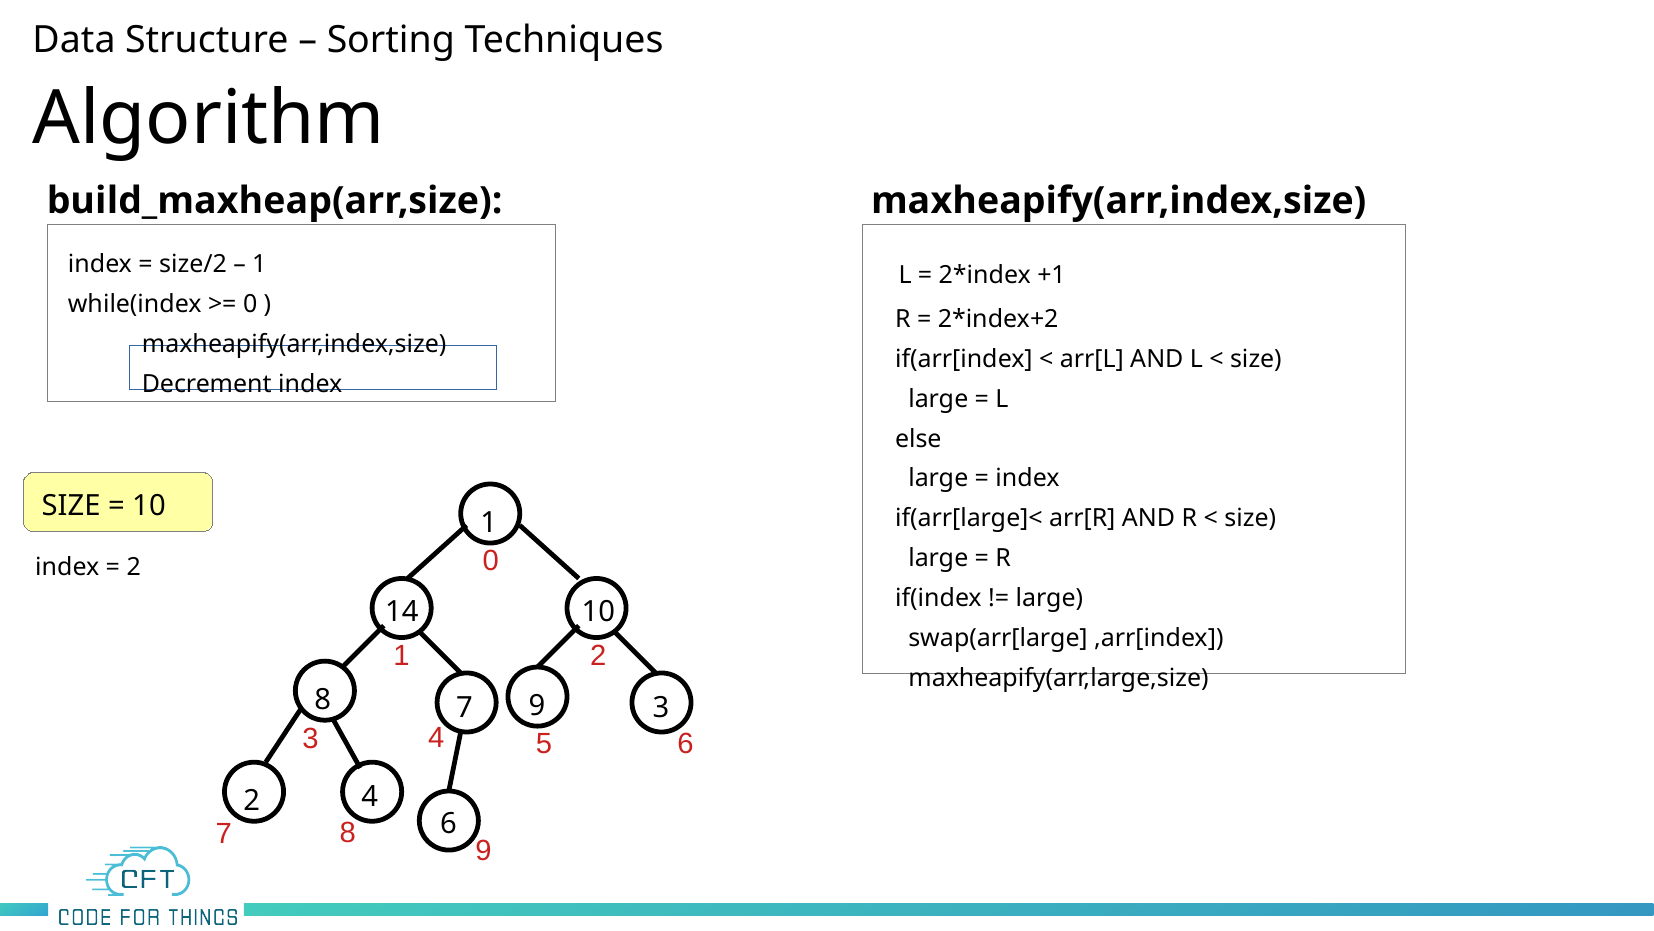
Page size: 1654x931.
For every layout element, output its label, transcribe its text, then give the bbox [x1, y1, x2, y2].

text_box [582, 578, 611, 582]
text_box [295, 676, 299, 705]
text_box [23, 472, 213, 532]
text_box [646, 728, 662, 733]
text_box [645, 672, 678, 678]
text_box [515, 667, 560, 677]
text_box 4 [413, 713, 460, 762]
text_box 7 [200, 809, 247, 857]
text_box [371, 818, 386, 822]
text_box [342, 778, 346, 806]
text_box [474, 805, 479, 837]
text_box [433, 791, 464, 795]
text_box 10 [566, 582, 634, 632]
text_box 14 [370, 582, 438, 632]
text_box index = 2 [0, 541, 186, 591]
text_box [437, 687, 441, 713]
text_box [507, 680, 513, 714]
text_box 2 [575, 631, 622, 680]
text_box [419, 803, 425, 838]
text_box [468, 483, 512, 493]
text_box 0 [467, 536, 514, 585]
text_box 3 [287, 714, 293, 724]
text_box 6 [425, 795, 474, 845]
text_box index = size/2 – 1 while(index >= 0 ) maxheapify(arr,index,size) Decrement index [53, 238, 508, 402]
text_box 2 [228, 772, 277, 822]
text_box 8 [299, 671, 348, 721]
text_box 8 [324, 808, 371, 857]
text_box SIZE = 10 [26, 476, 207, 526]
text_box 1 [378, 631, 425, 680]
text_box 9 [513, 677, 562, 727]
text_box 7 [441, 678, 490, 728]
text_box [232, 762, 276, 772]
text_box [686, 686, 692, 719]
title Data Structure – Sorting Techniques Algorithm [32, 12, 1184, 166]
text_box build_maxheap(arr,size): [32, 165, 650, 225]
text_box [460, 728, 482, 733]
text_box [47, 224, 556, 402]
text_box [362, 762, 390, 768]
text_box L = 2*index +1 R = 2*index+2 if(arr[index] < arr[L] AND L < size) large = L else large = index if(arr[large]< arr[R] AND R < size) large = R if(index != large) swap(arr[large] ,arr[index]) maxheapify(arr,large,size) [874, 236, 1371, 647]
text_box [562, 680, 568, 714]
text_box [490, 684, 497, 721]
text_box 3 [637, 678, 686, 728]
text_box [631, 686, 637, 719]
text_box 6 [662, 719, 709, 768]
picture [59, 846, 237, 925]
text_box 1 [458, 493, 525, 544]
text_box [395, 773, 402, 811]
text_box [224, 777, 228, 806]
text_box [277, 773, 284, 811]
text_box 9 [460, 826, 507, 875]
text_box [432, 845, 466, 851]
text_box 5 [521, 719, 567, 768]
text_box [348, 672, 355, 710]
text_box [387, 578, 416, 582]
text_box [862, 224, 1406, 674]
text_box [302, 661, 347, 671]
text_box [450, 672, 484, 678]
text_box 3 [287, 714, 334, 763]
text_box maxheapify(arr,index,size) [856, 166, 1571, 225]
text_box 4 [346, 768, 395, 818]
